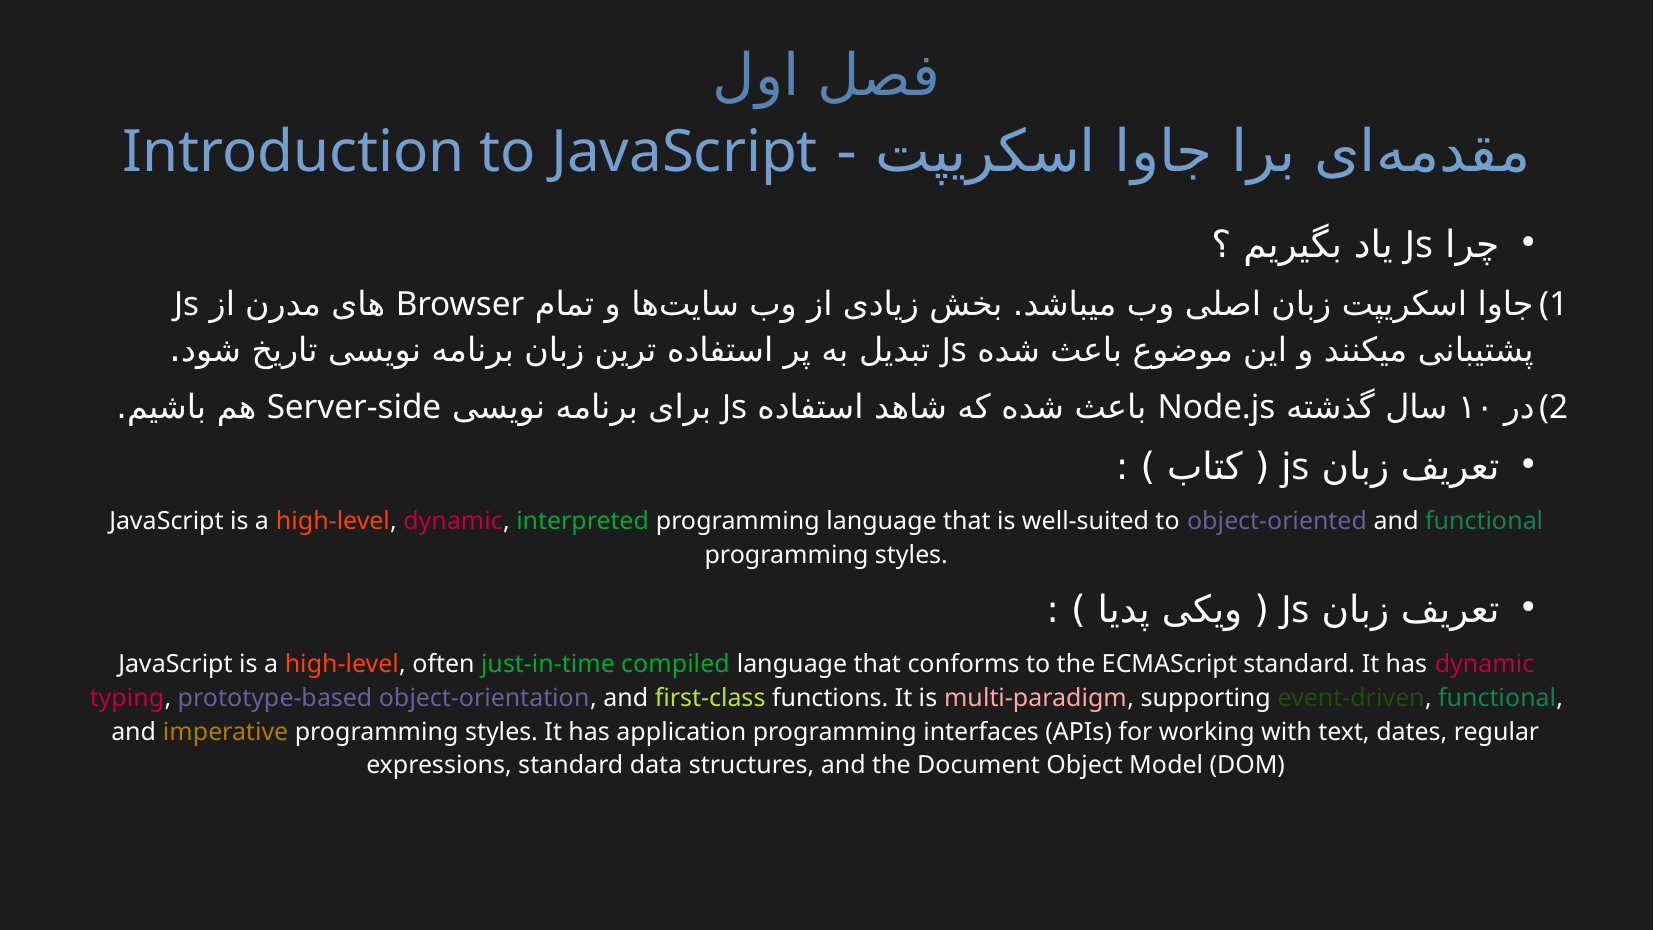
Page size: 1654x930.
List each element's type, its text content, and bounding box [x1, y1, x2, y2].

subtitle چرا Js یاد بگیریم ؟ جاوا اسکریپت زبان اصلی وب میباشد. بخش زیادی از وب سایت‌ها و تمام Browser های مدرن از Js پشتیبانی میکنند و این موضوع باعث شده Js تبدیل به پر استفاده ترین زبان برنامه نویسی تاریخ شود. در ۱۰ سال گذشته Node.js باعث شده که شاهد استفاده Js برای برنامه نویسی Server-side هم باشیم. تعریف زبان js ( کتاب ) : JavaScript is a high-level, dynamic, interpreted programming language that is well-suited to object-oriented and functional programming styles. تعریف زبان Js ( ویکی پدیا ) : JavaScript is a high-level, often just-in-time compiled language that conforms to the ECMAScript standard. It has dynamic typing, prototype-based object-orientation, and first-class functions. It is multi-paradigm, supporting event-driven, functional, and imperative programming styles. It has application programming interfaces (APIs) for working with text, dates, regular expressions, standard data structures, and the Document Object Model (DOM) [82, 217, 1571, 919]
title فصل اول مقدمه‌ای برا جاوا اسکریپت - Introduction to JavaScript [82, 37, 1571, 193]
